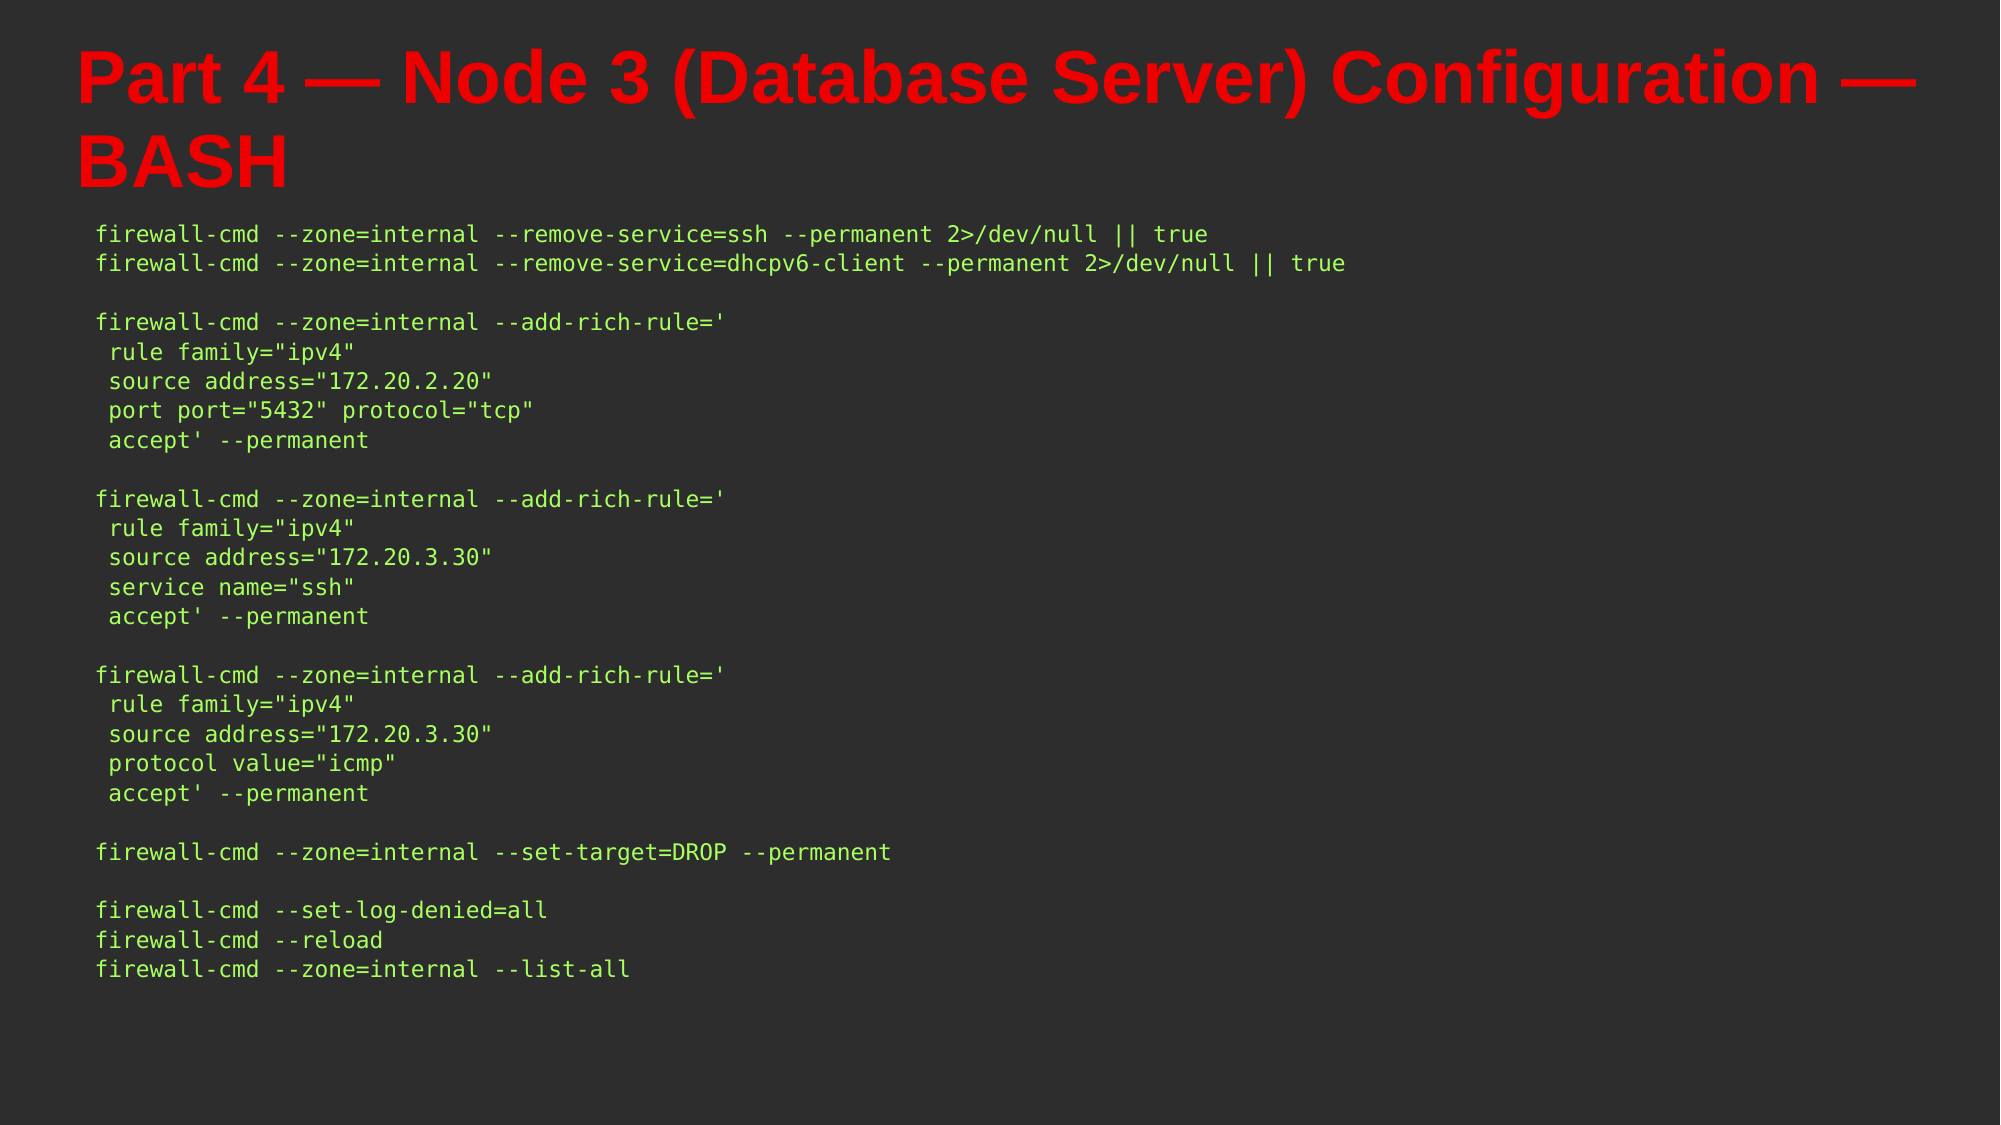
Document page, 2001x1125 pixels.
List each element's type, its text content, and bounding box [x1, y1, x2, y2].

text_box Part 4 — Node 3 (Database Server) Configuration — BASH [59, 23, 1942, 178]
text_box firewall-cmd --zone=internal --remove-service=ssh --permanent 2>/dev/null || true firewall-cmd --zone=internal --remove-service=dhcpv6-client --permanent 2>/dev/null || true firewall-cmd --zone=internal --add-rich-rule=' rule family="ipv4" source address="172.20.2.20" port port="5432" protocol="tcp" accept' --permanent firewall-cmd --zone=internal --add-rich-rule=' rule family="ipv4" source address="172.20.3.30" service name="ssh" accept' --permanent firewall-cmd --zone=internal --add-rich-rule=' rule family="ipv4" source address="172.20.3.30" protocol value="icmp" accept' --permanent firewall-cmd --zone=internal --set-target=DROP --permanent firewall-cmd --set-log-denied=all firewall-cmd --reload firewall-cmd --zone=internal --list-all [59, 194, 1942, 1093]
